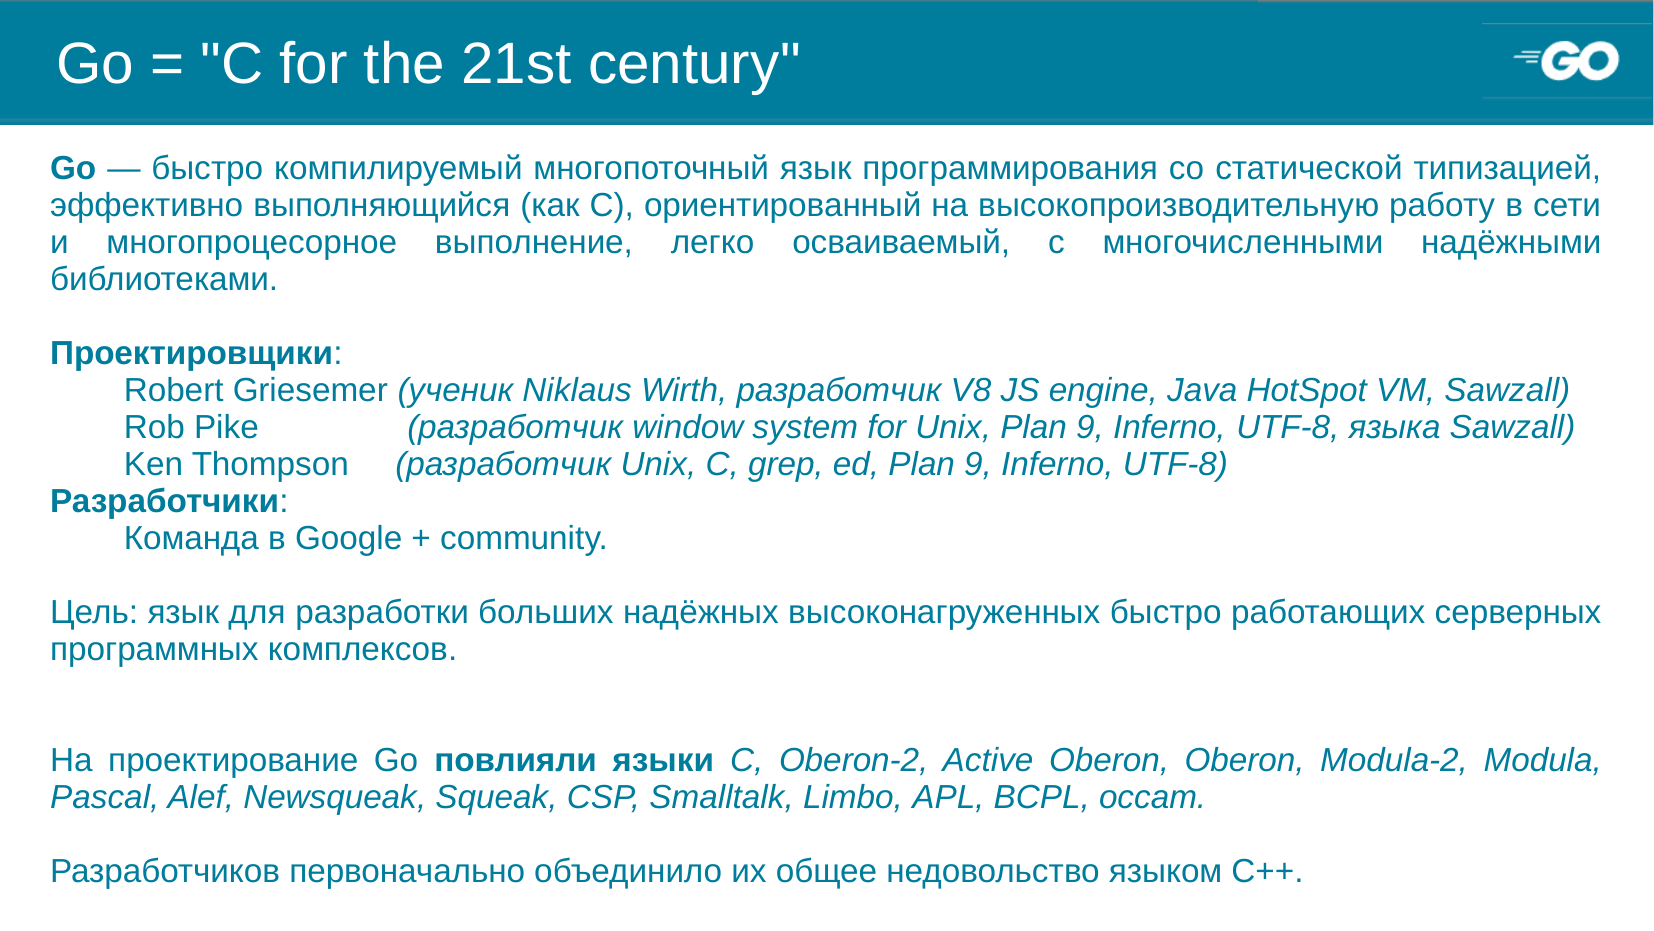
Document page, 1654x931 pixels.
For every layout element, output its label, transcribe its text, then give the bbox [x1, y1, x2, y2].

picture [1542, 41, 1619, 81]
text_box Go = "C for the 21st century" [41, 23, 1495, 104]
text_box Go — быстро компилируемый многопоточный язык программирования со статической типизацией, эффективно выполняющийся (как C), ориентированный на высокопроизводительную работу в сети и многопроцесорное выполнение, легко осваиваемый, с многочисленными надёжными библиотеками. Проектировщики: Robert Griesemer (ученик Niklaus Wirth, разработчик V8 JS engine, Java HotSpot VM, Sawzall) Rob Pike (разработчик window system for Unix, Plan 9, Inferno, UTF-8, языка Sawzall) Ken Thompson (разработчик Unix, C, grep, ed, Plan 9, Inferno, UTF-8) Разработчики: Команда в Google + community. Цель: язык для разработки больших надёжных высоконагруженных быстро работающих серверных программных комплексов. На проектирование Go повлияли языки C, Oberon-2, Active Oberon, Oberon, Modula-2, Modula, Pascal, Alef, Newsqueak, Squeak, CSP, Smalltalk, Limbo, APL, BCPL, occam. Разработчиков первоначально объединило их общее недовольство языком C++. [35, 141, 1619, 898]
